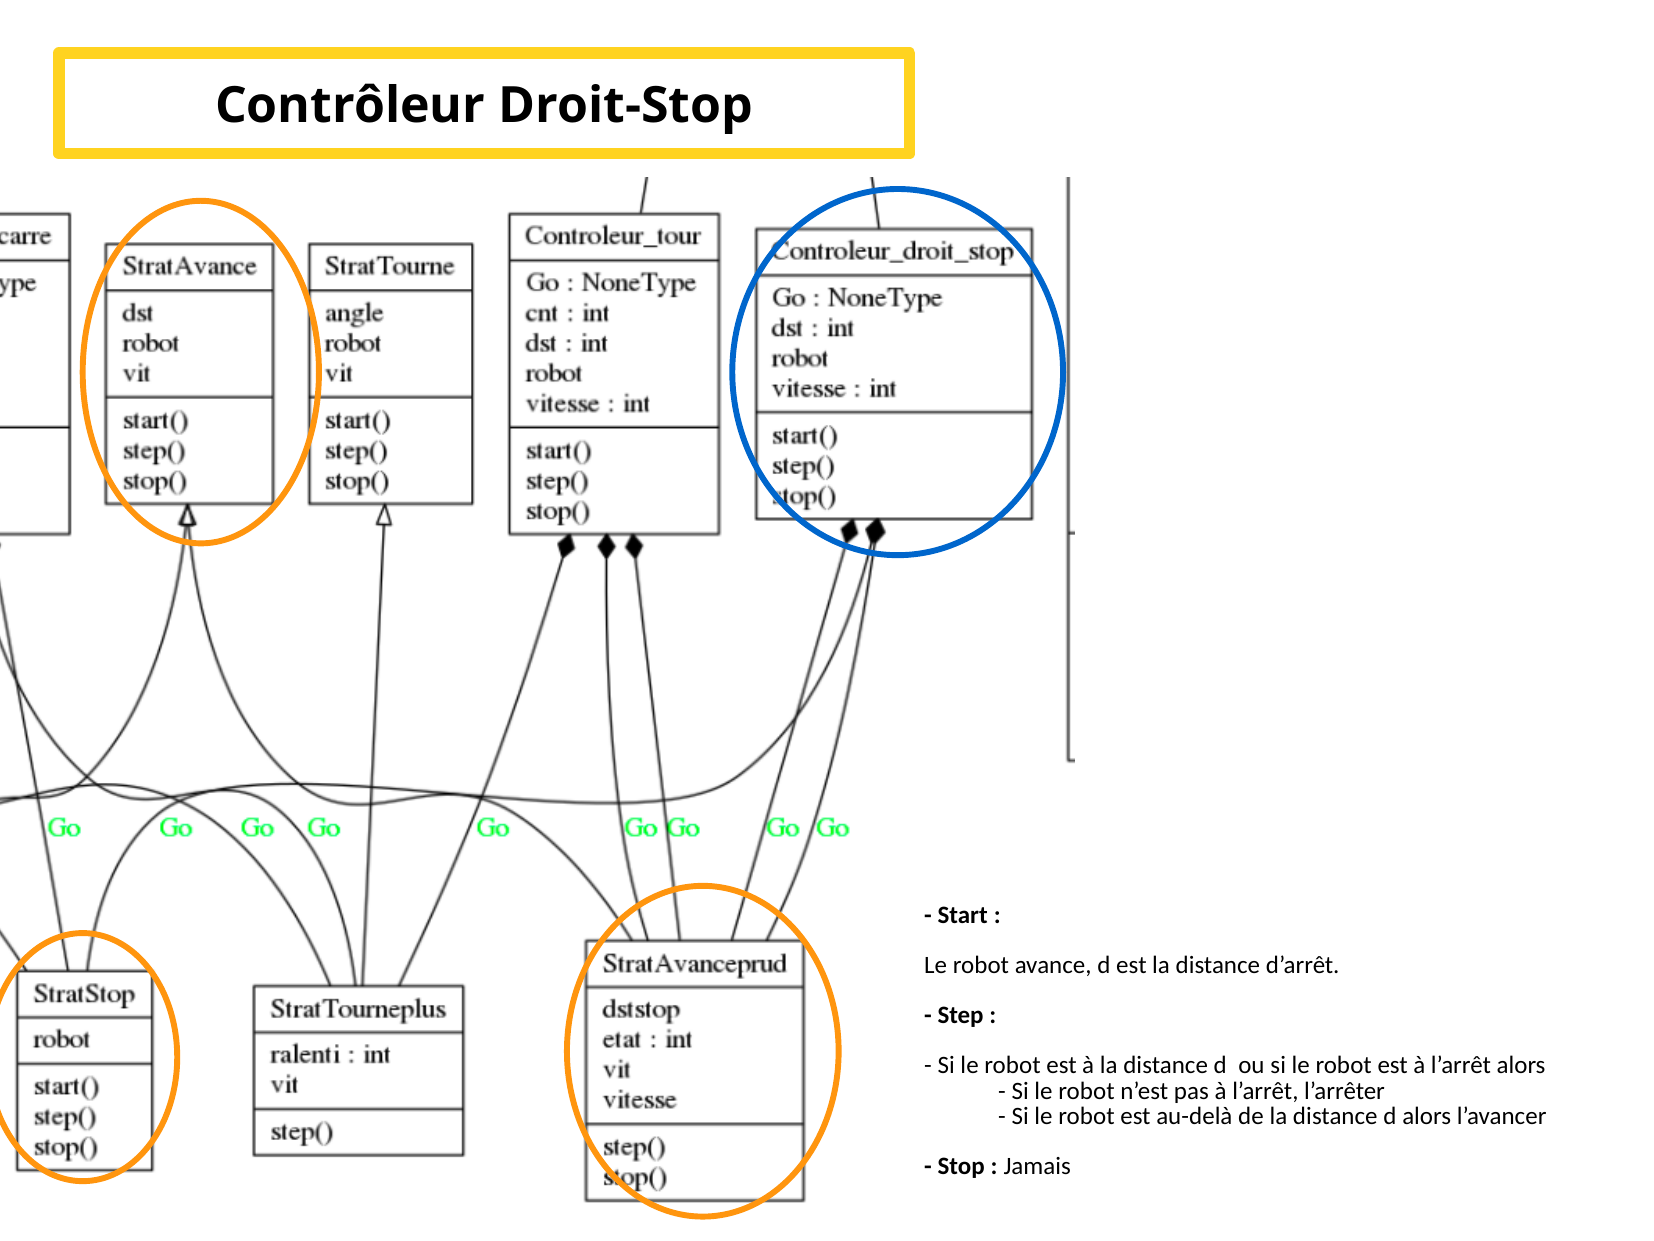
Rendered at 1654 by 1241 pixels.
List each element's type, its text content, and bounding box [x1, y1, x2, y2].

picture [570, 889, 835, 1213]
picture [0, 937, 174, 1178]
title Contrôleur Droit-Stop [59, 53, 910, 154]
text_box - Start : Le robot avance, d est la distance d’arrêt. - Step : - Si le robot est à la distance d ou si le robot est à l’arrêt alors - Si le robot n’est pas à l’arrêt, l’arrêter - Si le robot est au-delà de la distance d alors l’avancer - Stop : Jamais [909, 897, 1642, 1205]
picture [0, 177, 1075, 1215]
